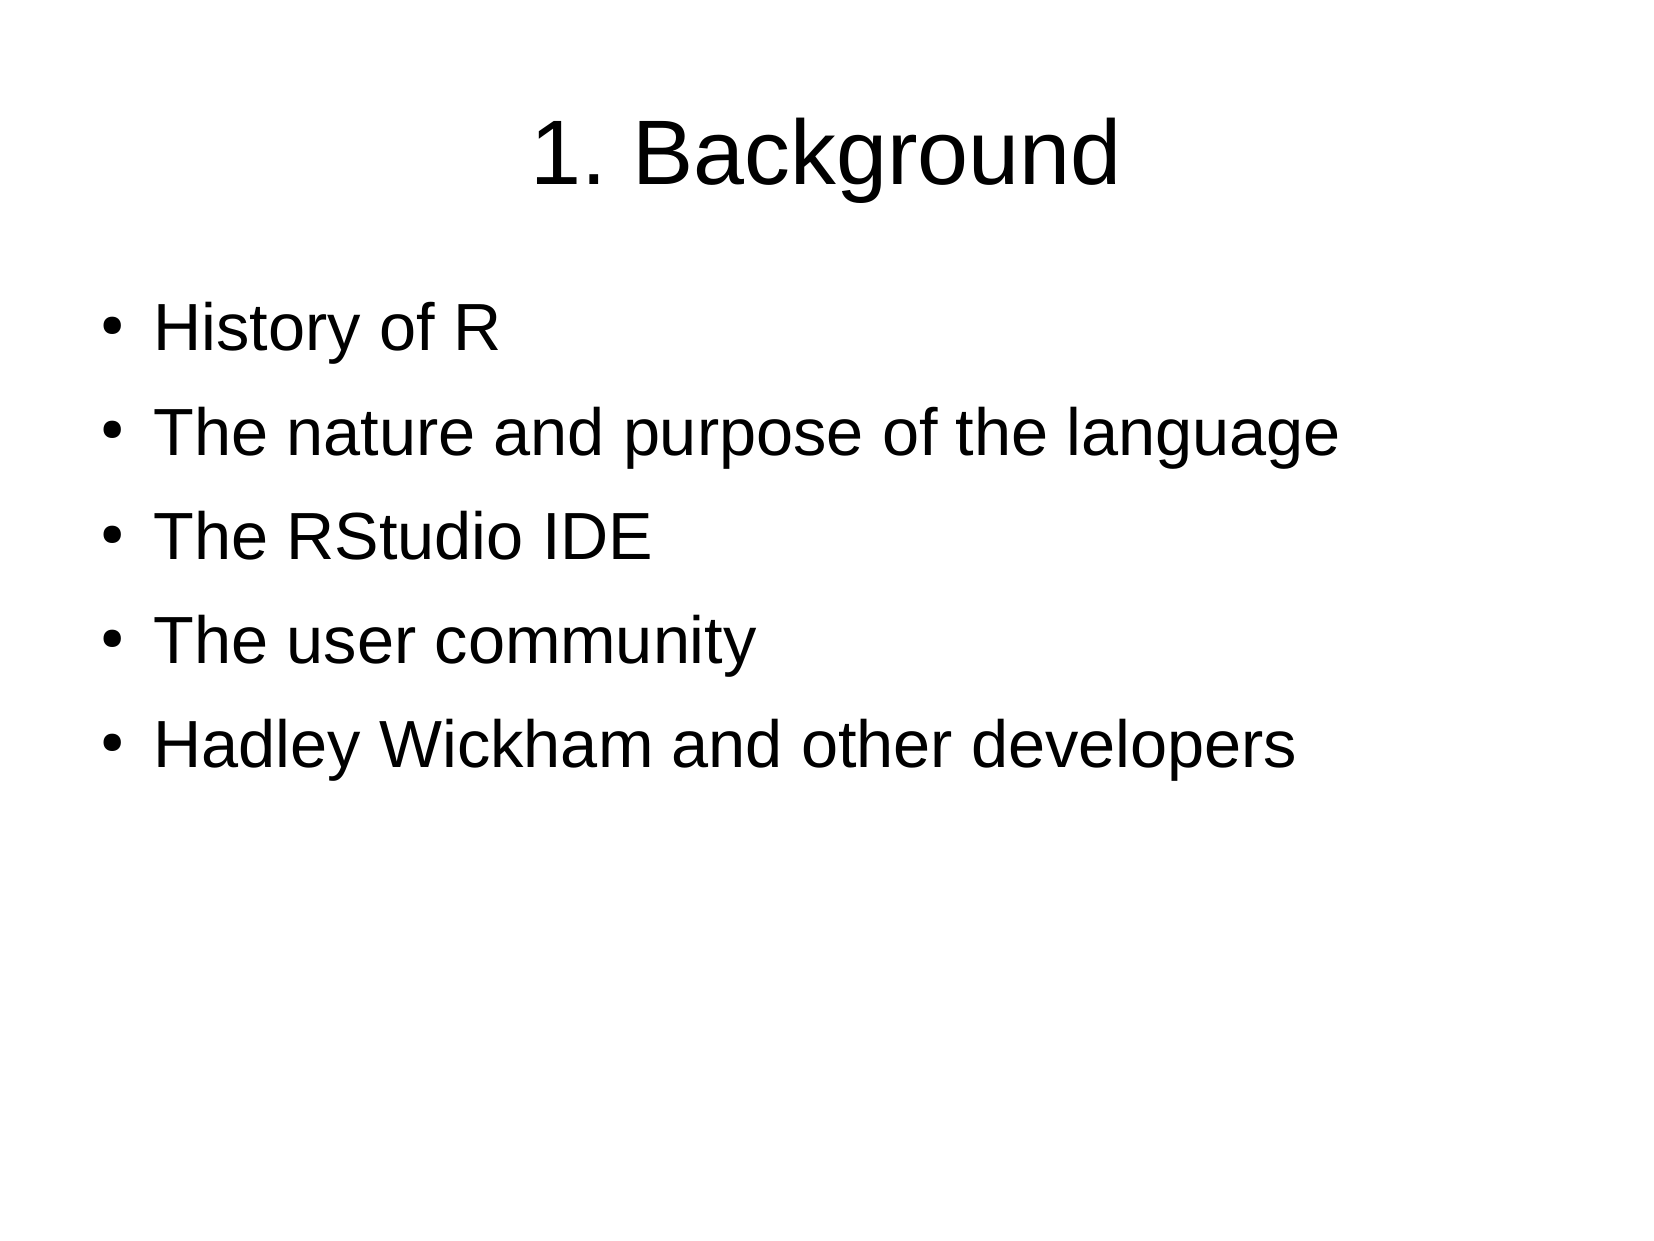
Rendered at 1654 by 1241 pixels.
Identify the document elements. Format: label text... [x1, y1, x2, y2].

title 1. Background [82, 49, 1571, 257]
list History of R The nature and purpose of the language The RStudio IDE The user community Hadley Wickham and other developers [82, 290, 1571, 1010]
